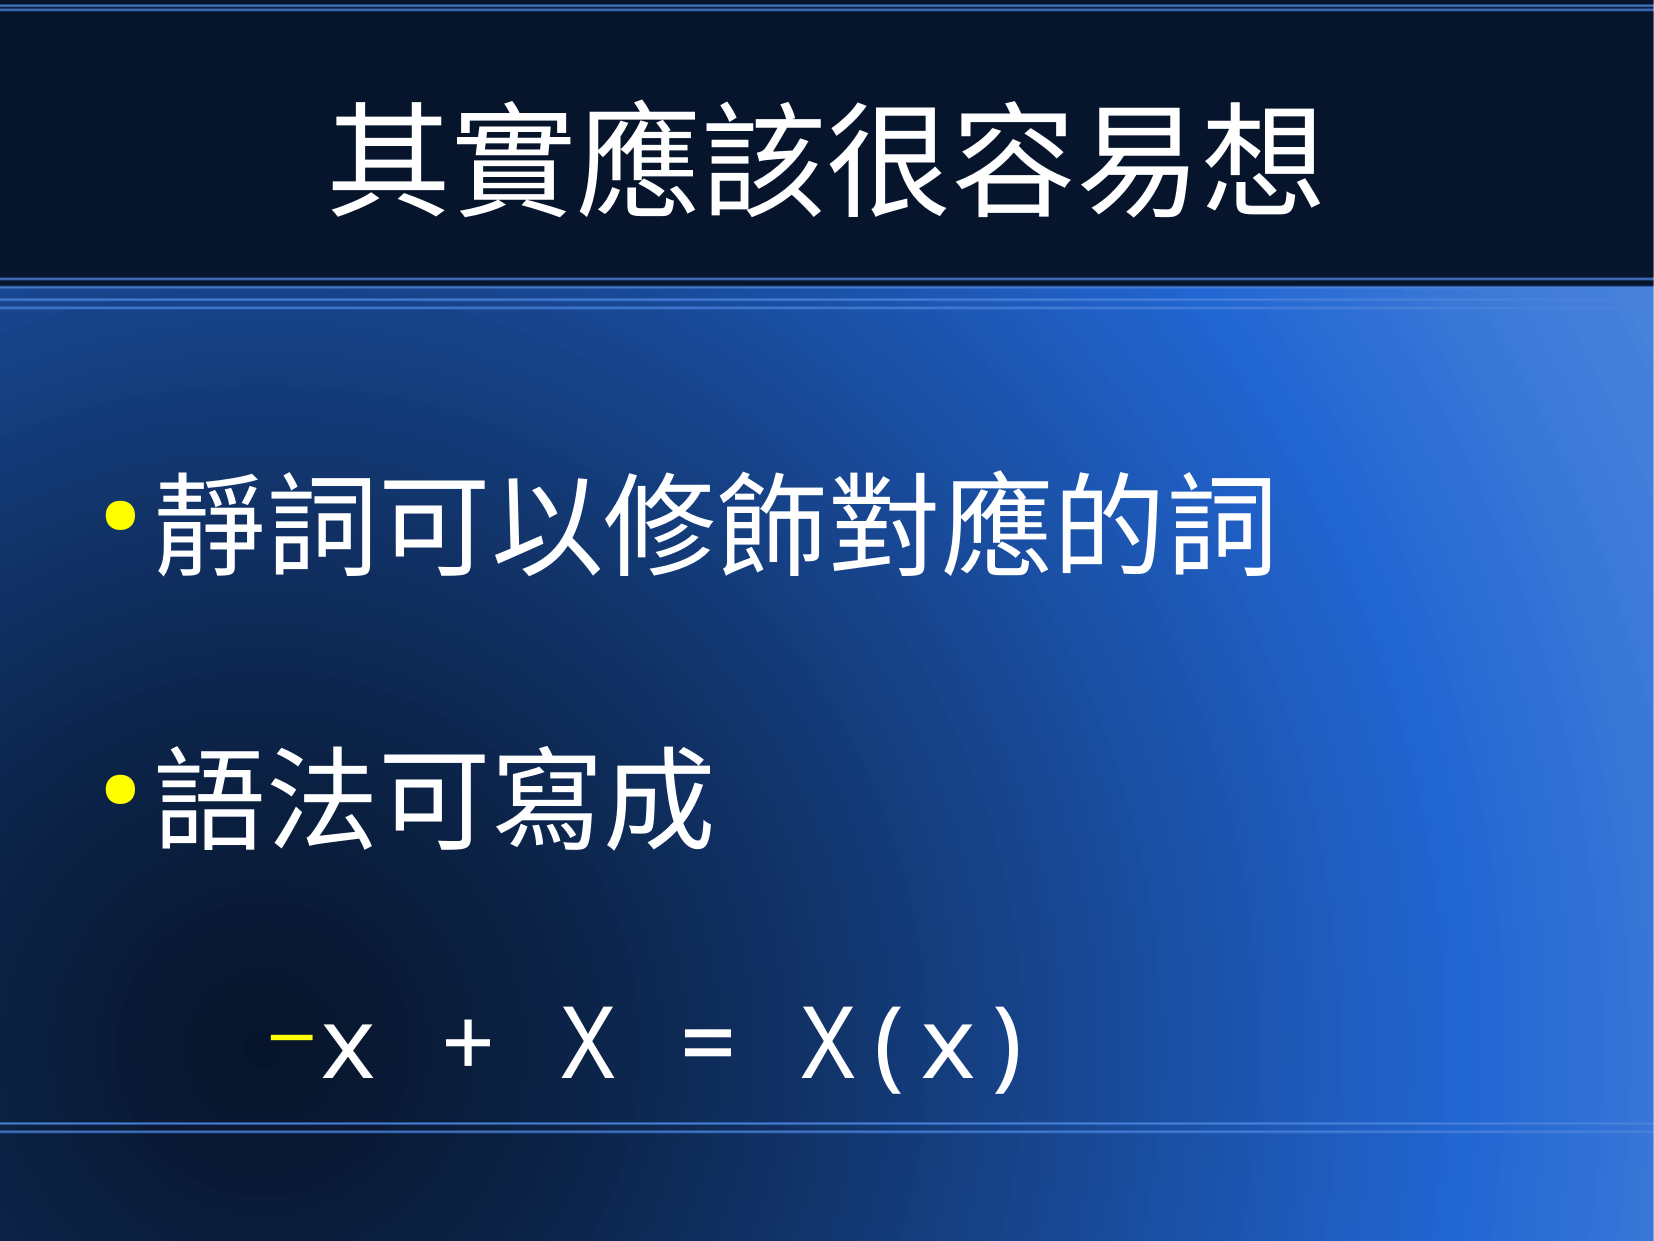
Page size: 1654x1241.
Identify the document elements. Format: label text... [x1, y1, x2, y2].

title 其實應該很容易想 [82, 49, 1571, 257]
list 靜詞可以修飾對應的詞 語法可寫成 x + X = X(x) [82, 355, 1571, 1241]
picture [0, 0, 1654, 1241]
